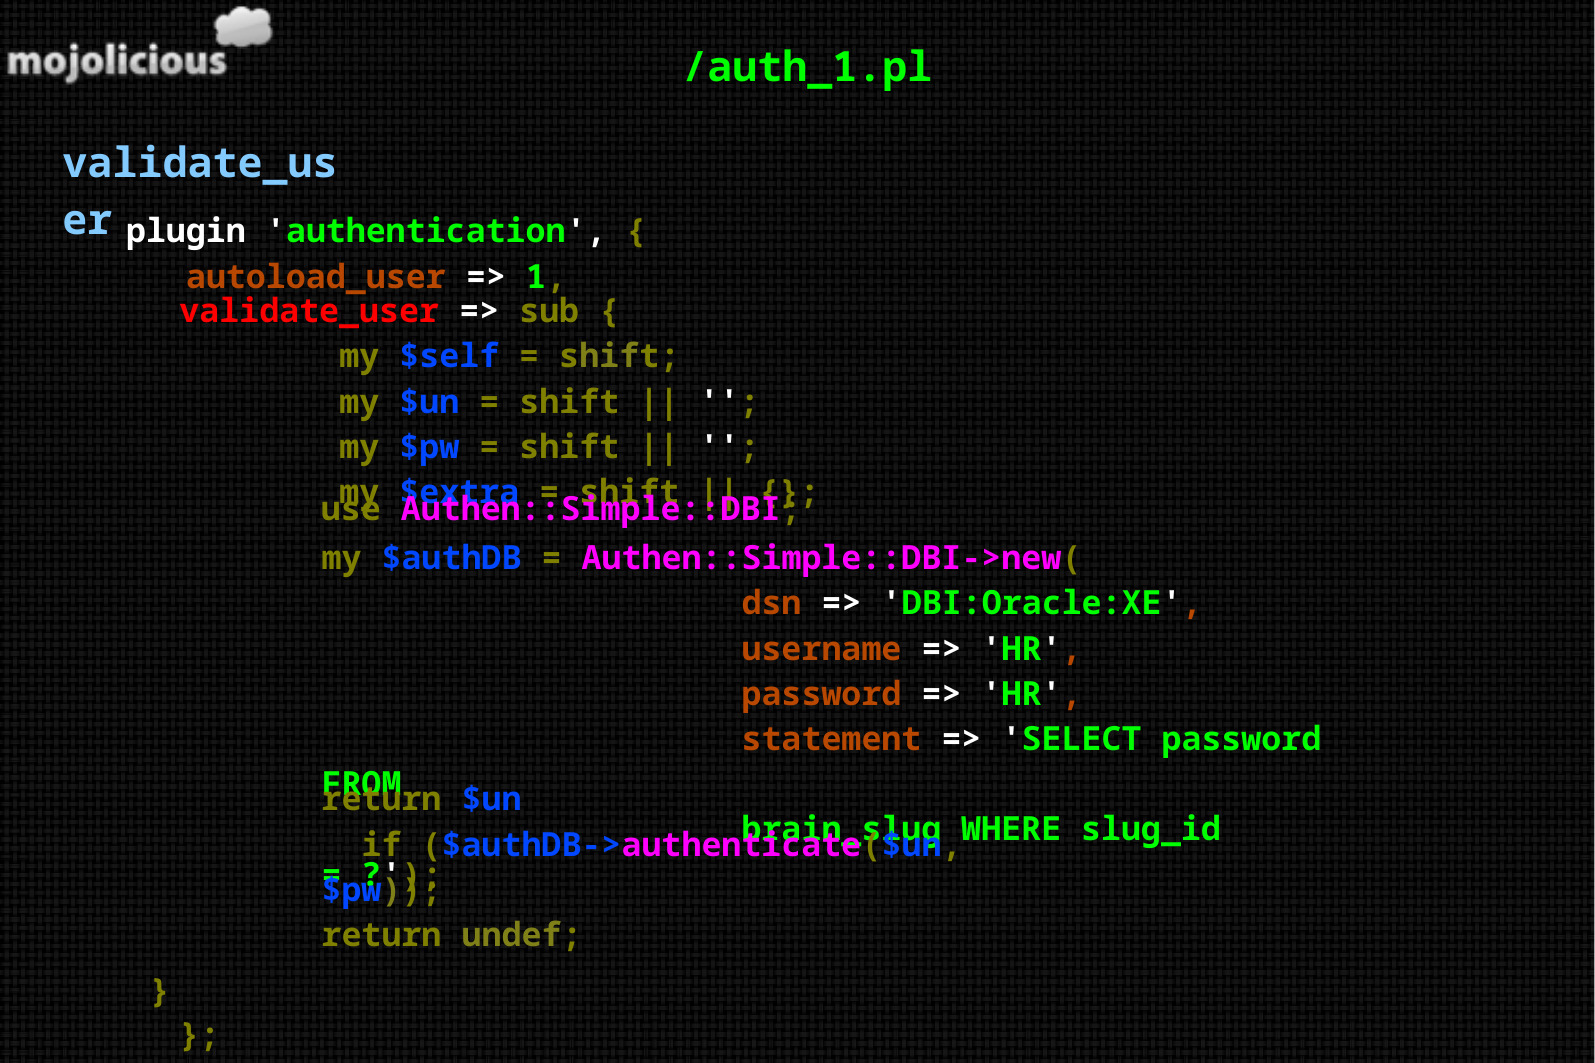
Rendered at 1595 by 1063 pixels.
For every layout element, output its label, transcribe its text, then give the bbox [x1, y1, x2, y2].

text_box validate_user => sub { my $self = shift; my $un = shift || ''; my $pw = shift || ''; my $extra = shift || {}; }; [164, 279, 931, 954]
text_box plugin 'authentication', { autoload_user => 1, [111, 199, 1441, 1057]
text_box validate_user [47, 125, 377, 190]
text_box return $un if ($authDB->authenticate($un,$pw)); return undef; [306, 767, 1031, 900]
picture [0, 0, 1595, 1063]
text_box use Authen::Simple::DBI; [306, 477, 986, 526]
text_box my $authDB = Authen::Simple::DBI->new( dsn => 'DBI:Oracle:XE', username => 'HR', password => 'HR', statement => 'SELECT password FROM brain_slug WHERE slug_id = ?'); [306, 526, 1341, 774]
text_box } [135, 960, 183, 1014]
text_box /auth_1.pl [667, 29, 928, 94]
